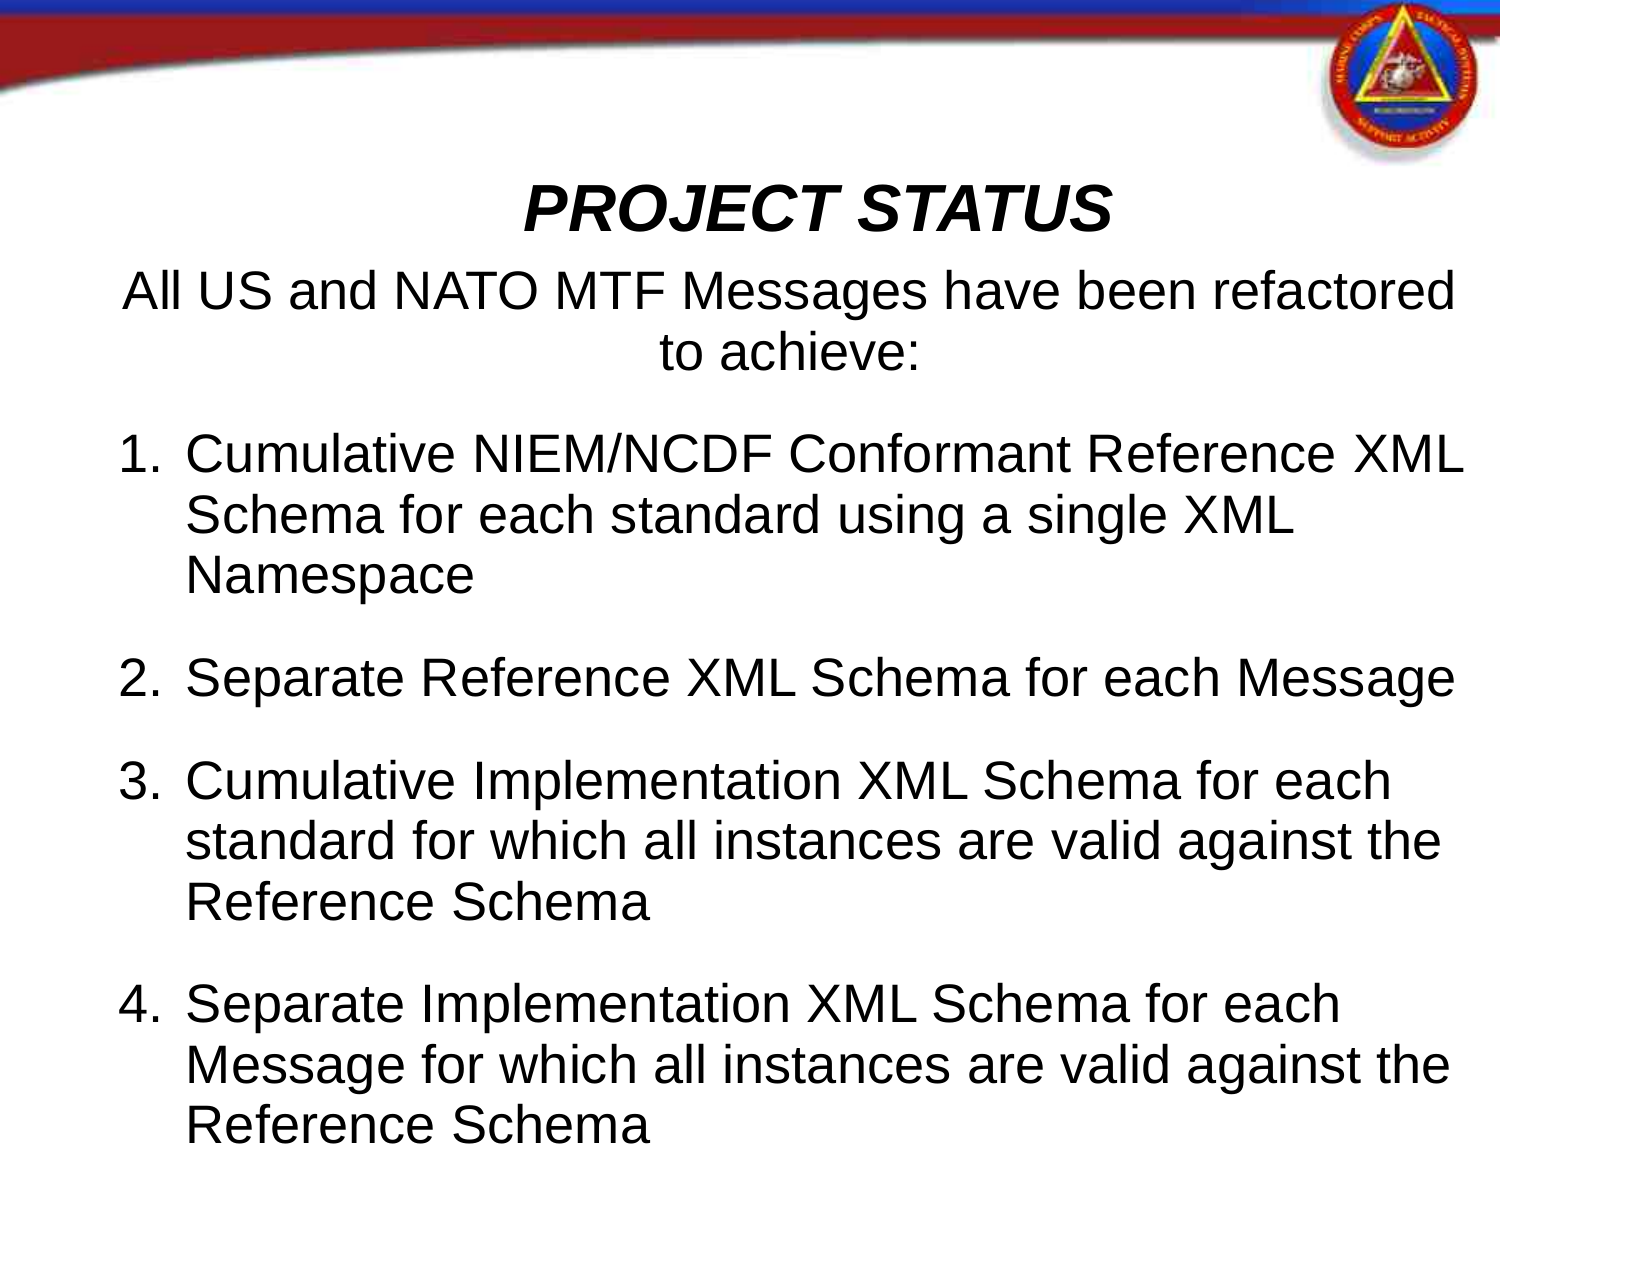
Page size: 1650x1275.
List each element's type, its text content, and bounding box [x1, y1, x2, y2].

text_box PROJECT STATUS [103, 163, 1535, 241]
text_box All US and NATO MTF Messages have been refactored to achieve: Cumulative NIEM/NCDF Conformant Reference XML Schema for each standard using a single XML Namespace Separate Reference XML Schema for each Message Cumulative Implementation XML Schema for each standard for which all instances are valid against the Reference Schema Separate Implementation XML Schema for each Message for which all instances are valid against the Reference Schema [103, 253, 1499, 1057]
picture [0, 0, 1500, 175]
